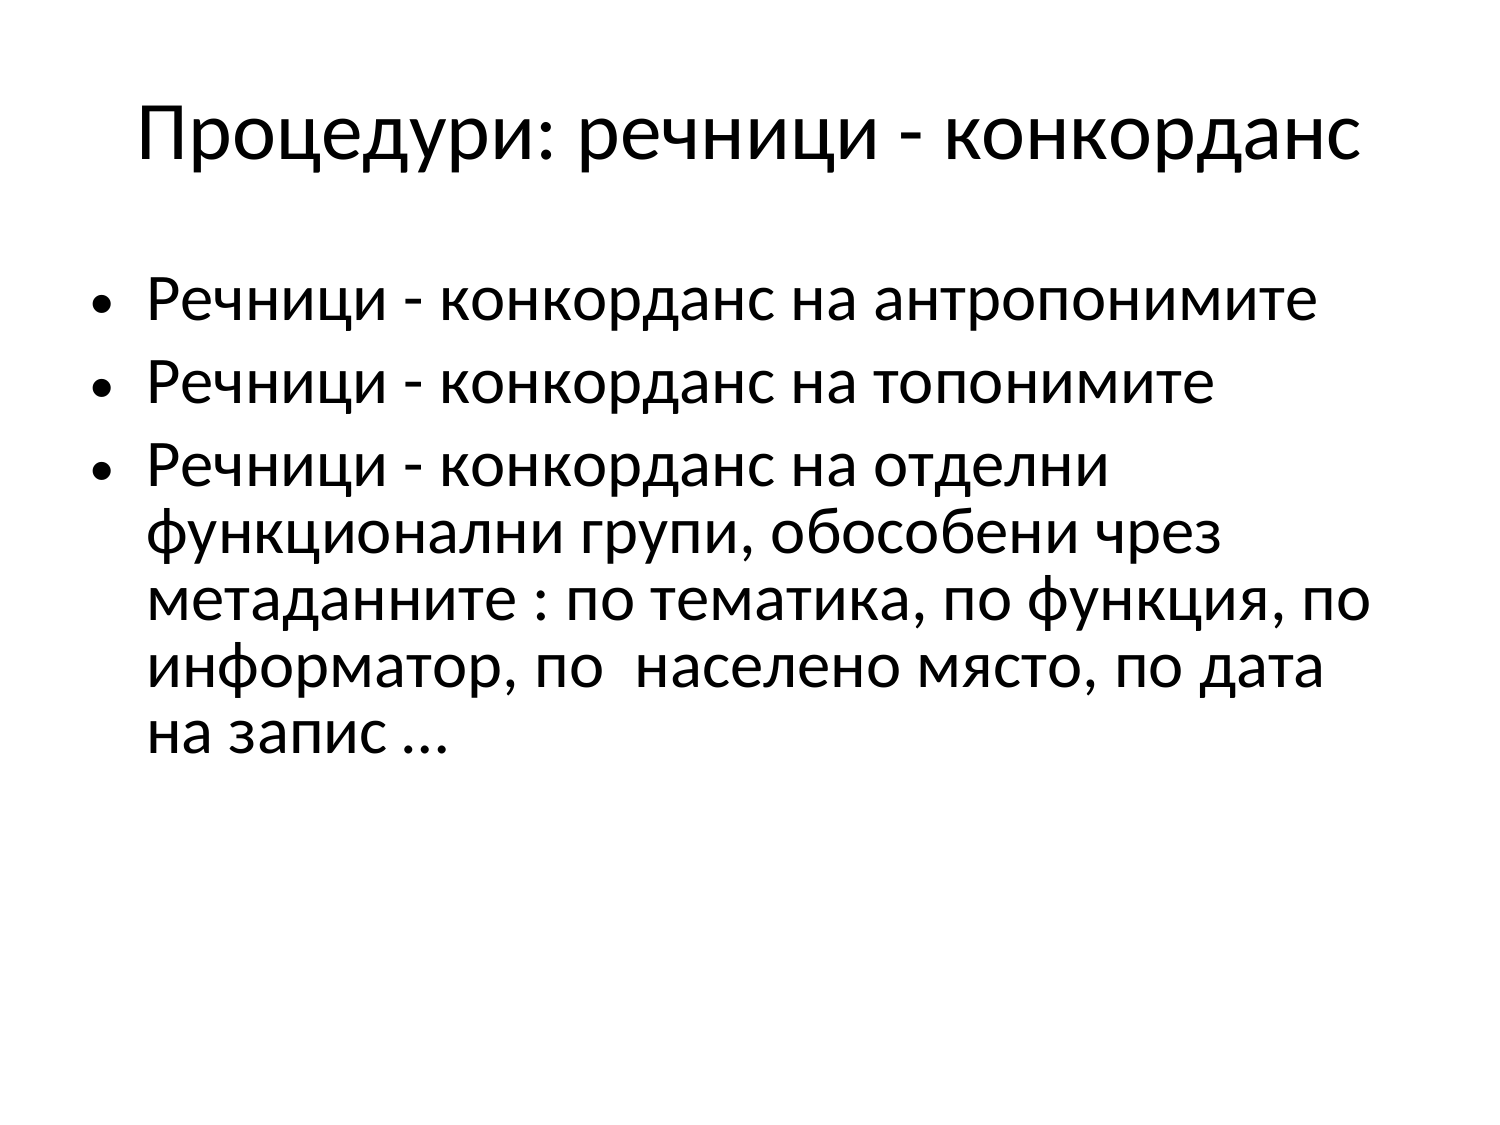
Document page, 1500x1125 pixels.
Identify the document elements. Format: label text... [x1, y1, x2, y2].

list Речници - конкорданс на антропонимите Речници - конкорданс на топонимите Речници - конкорданс на отделни функционални групи, обособени чрез метаданните : по тематика, по функция, по информатор, по населено място, по дата на запис … [75, 262, 1426, 1125]
title Процедури: речници - конкорданс [75, 45, 1426, 233]
